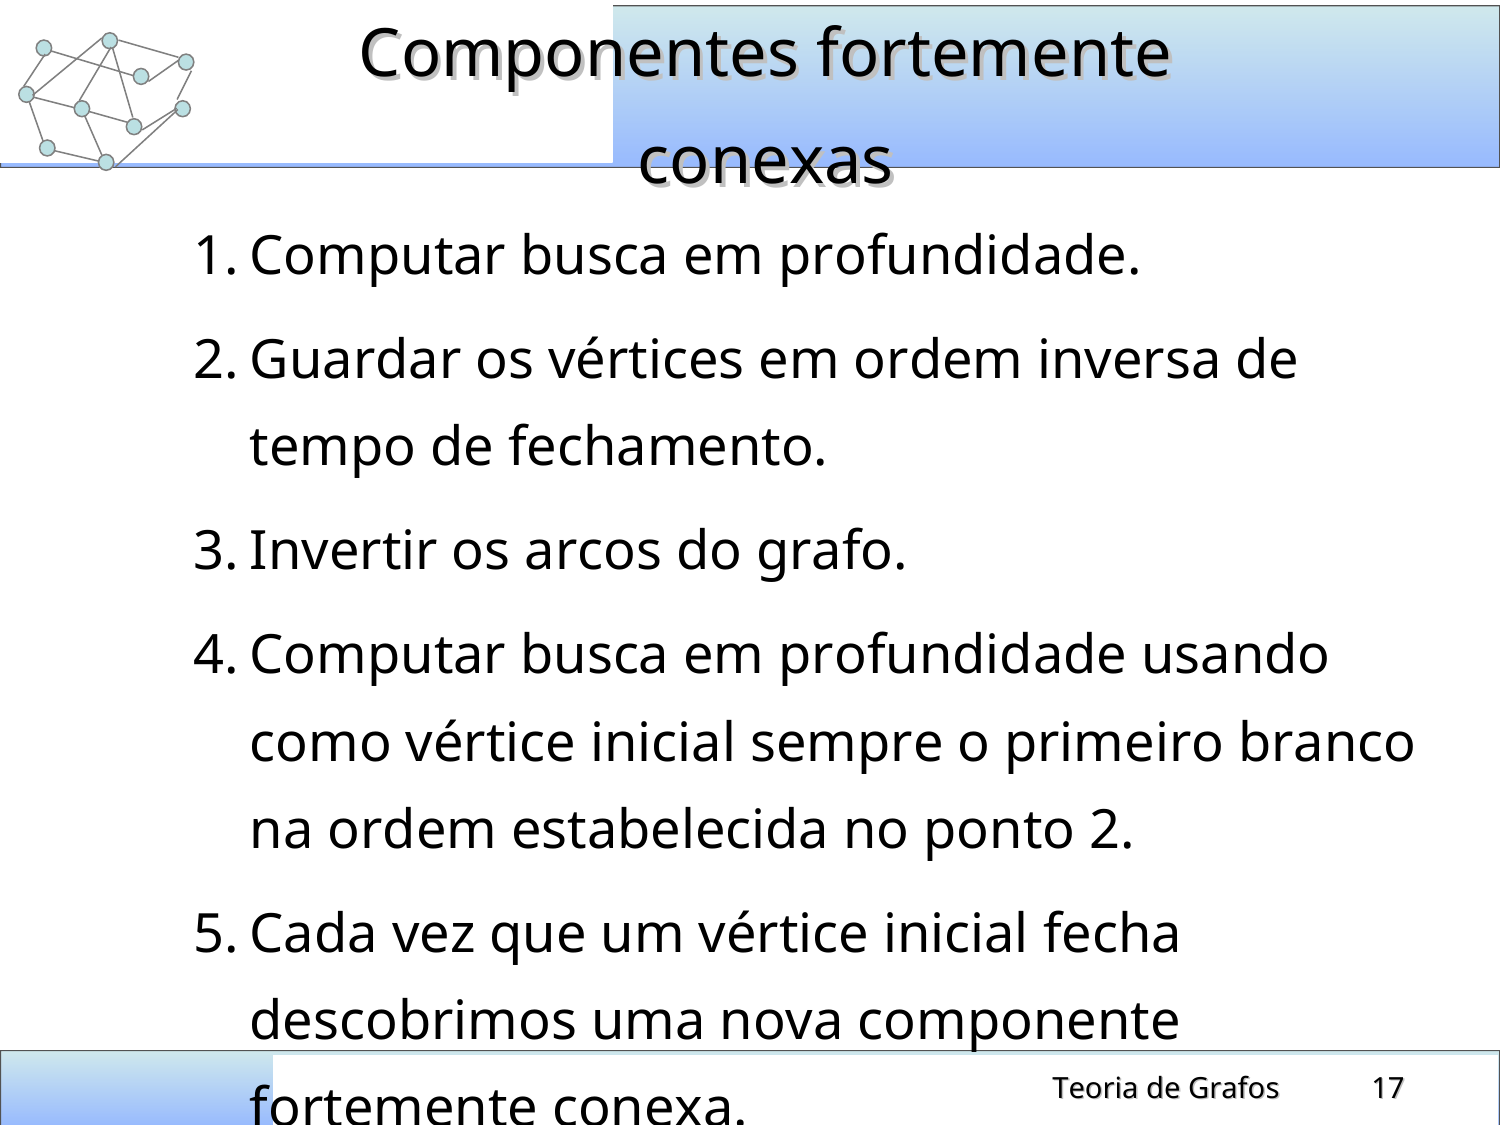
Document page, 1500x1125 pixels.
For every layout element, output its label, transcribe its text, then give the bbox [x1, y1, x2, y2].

title Componentes fortemente conexas [237, 41, 1295, 152]
list Computar busca em profundidade. Guardar os vértices em ordem inversa de tempo de fechamento. Invertir os arcos do grafo. Computar busca em profundidade usando como vértice inicial sempre o primeiro branco na ordem estabelecida no ponto 2. Cada vez que um vértice inicial fecha descobrimos uma nova componente fortemente conexa. [137, 203, 1445, 1032]
